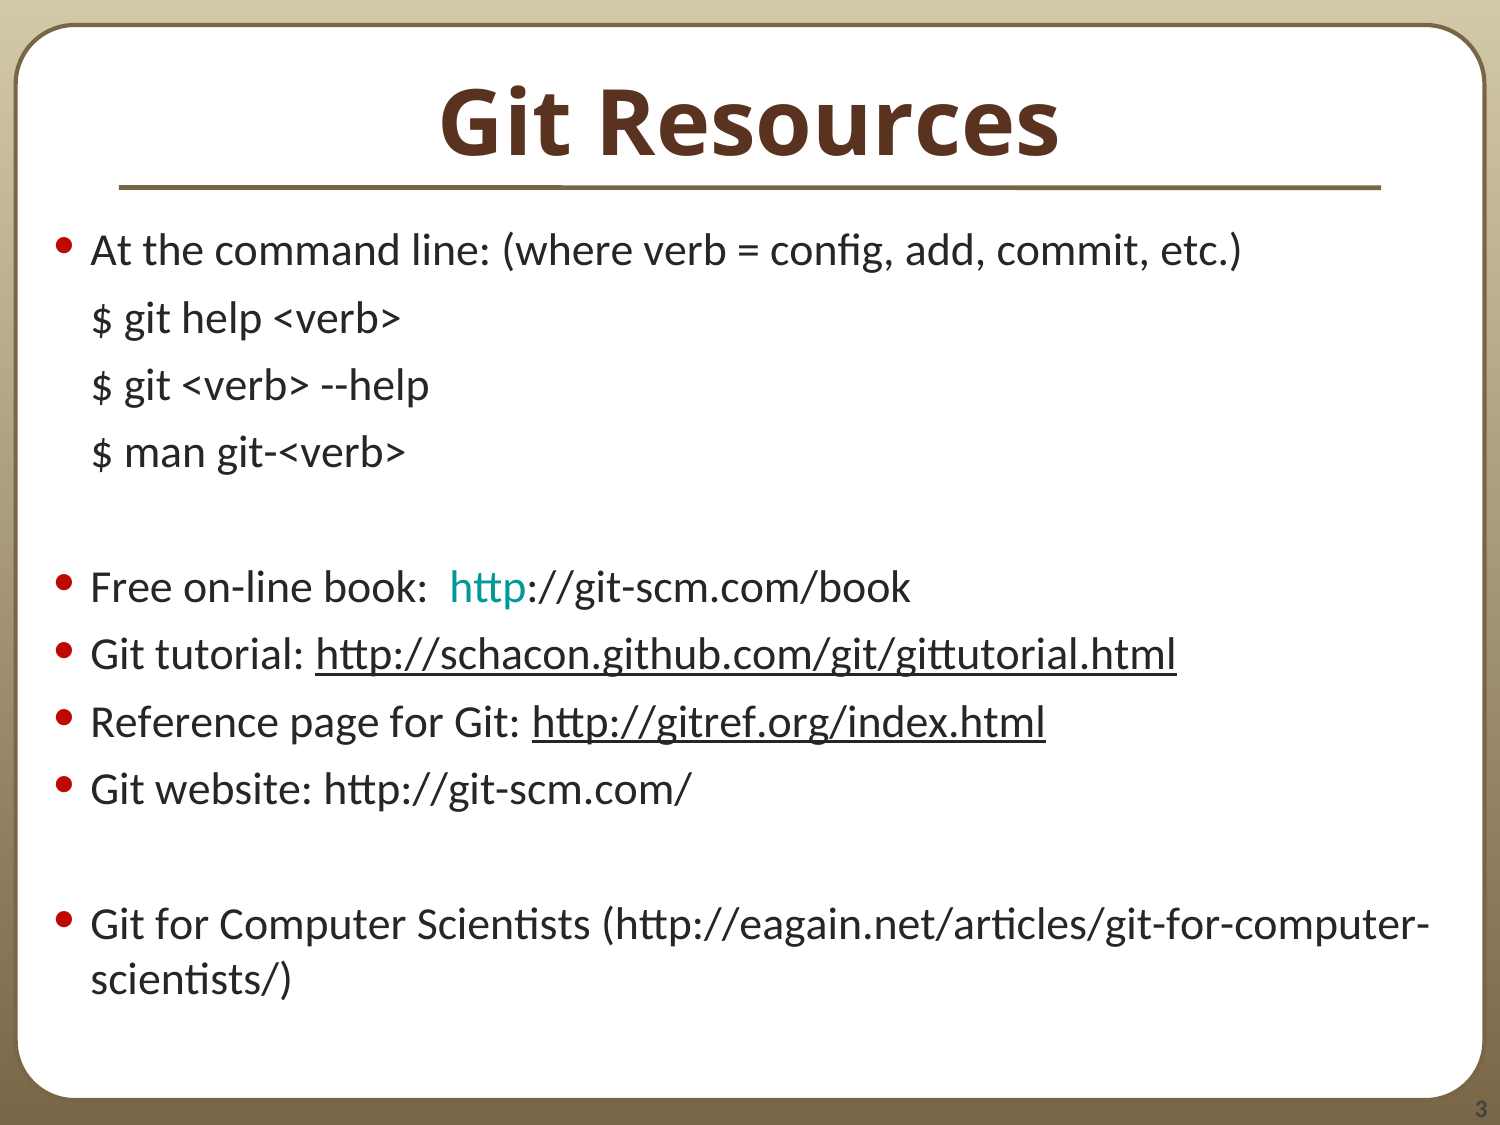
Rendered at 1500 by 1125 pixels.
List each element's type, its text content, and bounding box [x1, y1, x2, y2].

title Git Resources [0, 24, 1500, 212]
list At the command line: (where verb = config, add, commit, etc.) $ git help <verb> $ git <verb> --help $ man git-<verb> Free on-line book: http://git-scm.com/book Git tutorial: http://schacon.github.com/git/gittutorial.html Reference page for Git: http://gitref.org/index.html Git website: http://git-scm.com/ Git for Computer Scientists (http://eagain.net/articles/git-for-computer-scientists/) [0, 212, 1500, 1125]
